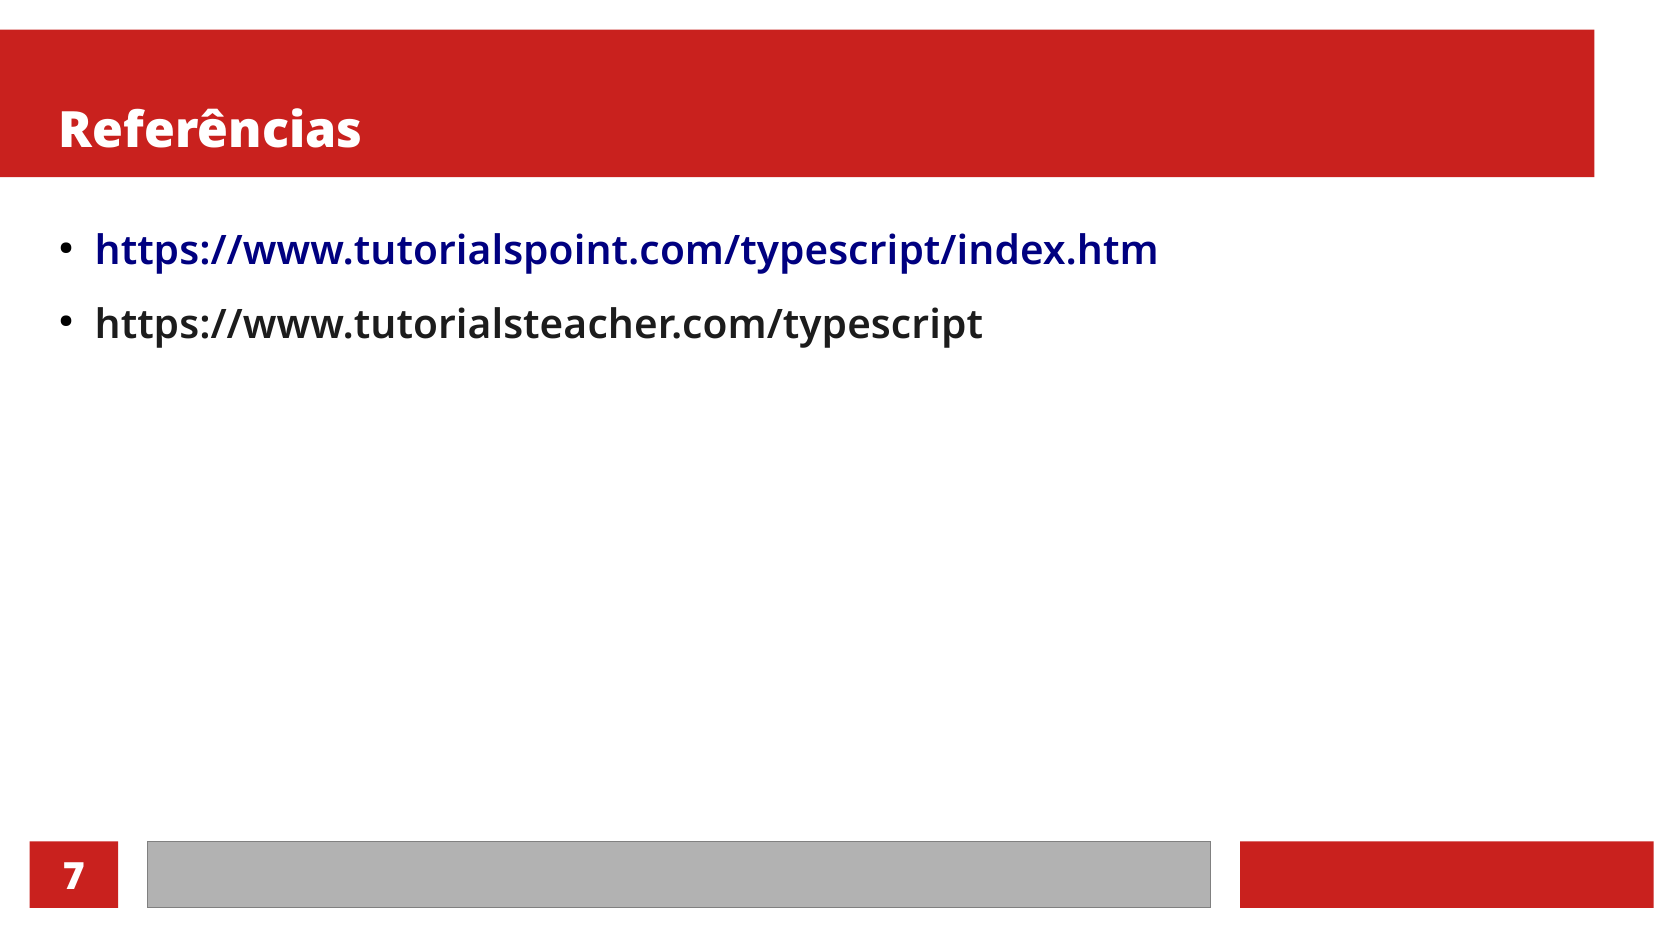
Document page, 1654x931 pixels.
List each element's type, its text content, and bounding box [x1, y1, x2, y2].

title Referências [59, 44, 1595, 163]
list https://www.tutorialspoint.com/typescript/index.htm https://www.tutorialsteacher.com/typescript [59, 221, 1565, 798]
